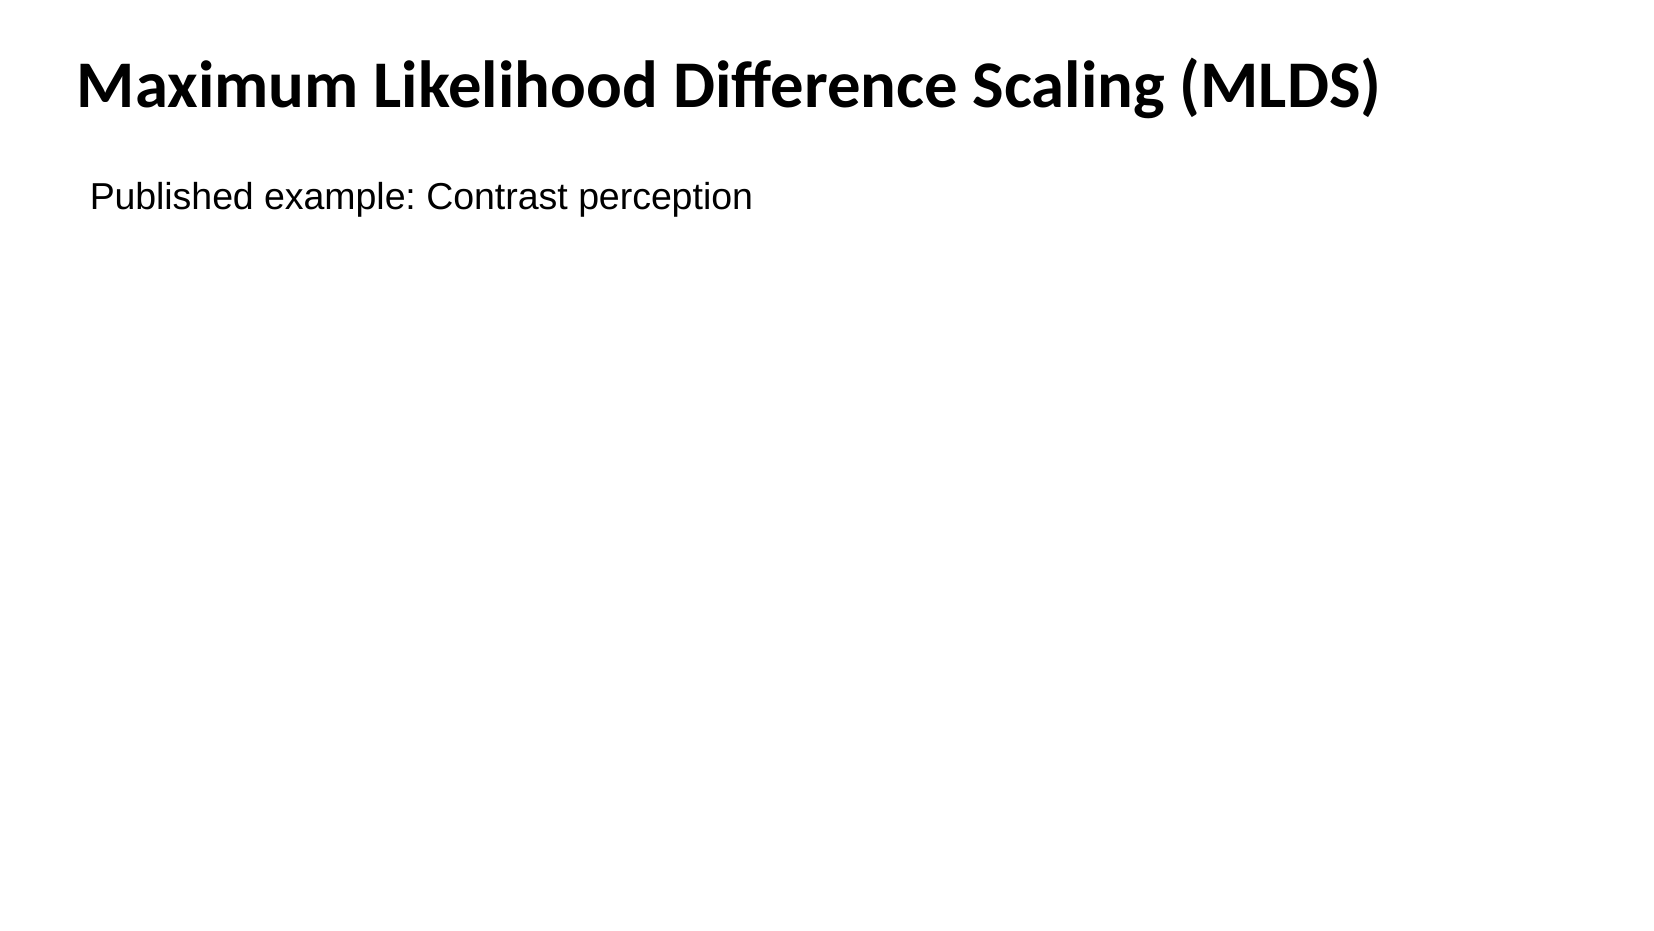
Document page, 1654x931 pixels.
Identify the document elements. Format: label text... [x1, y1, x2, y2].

title Maximum Likelihood Difference Scaling (MLDS) [76, 13, 1565, 169]
text_box Published example: Contrast perception [75, 168, 1201, 226]
